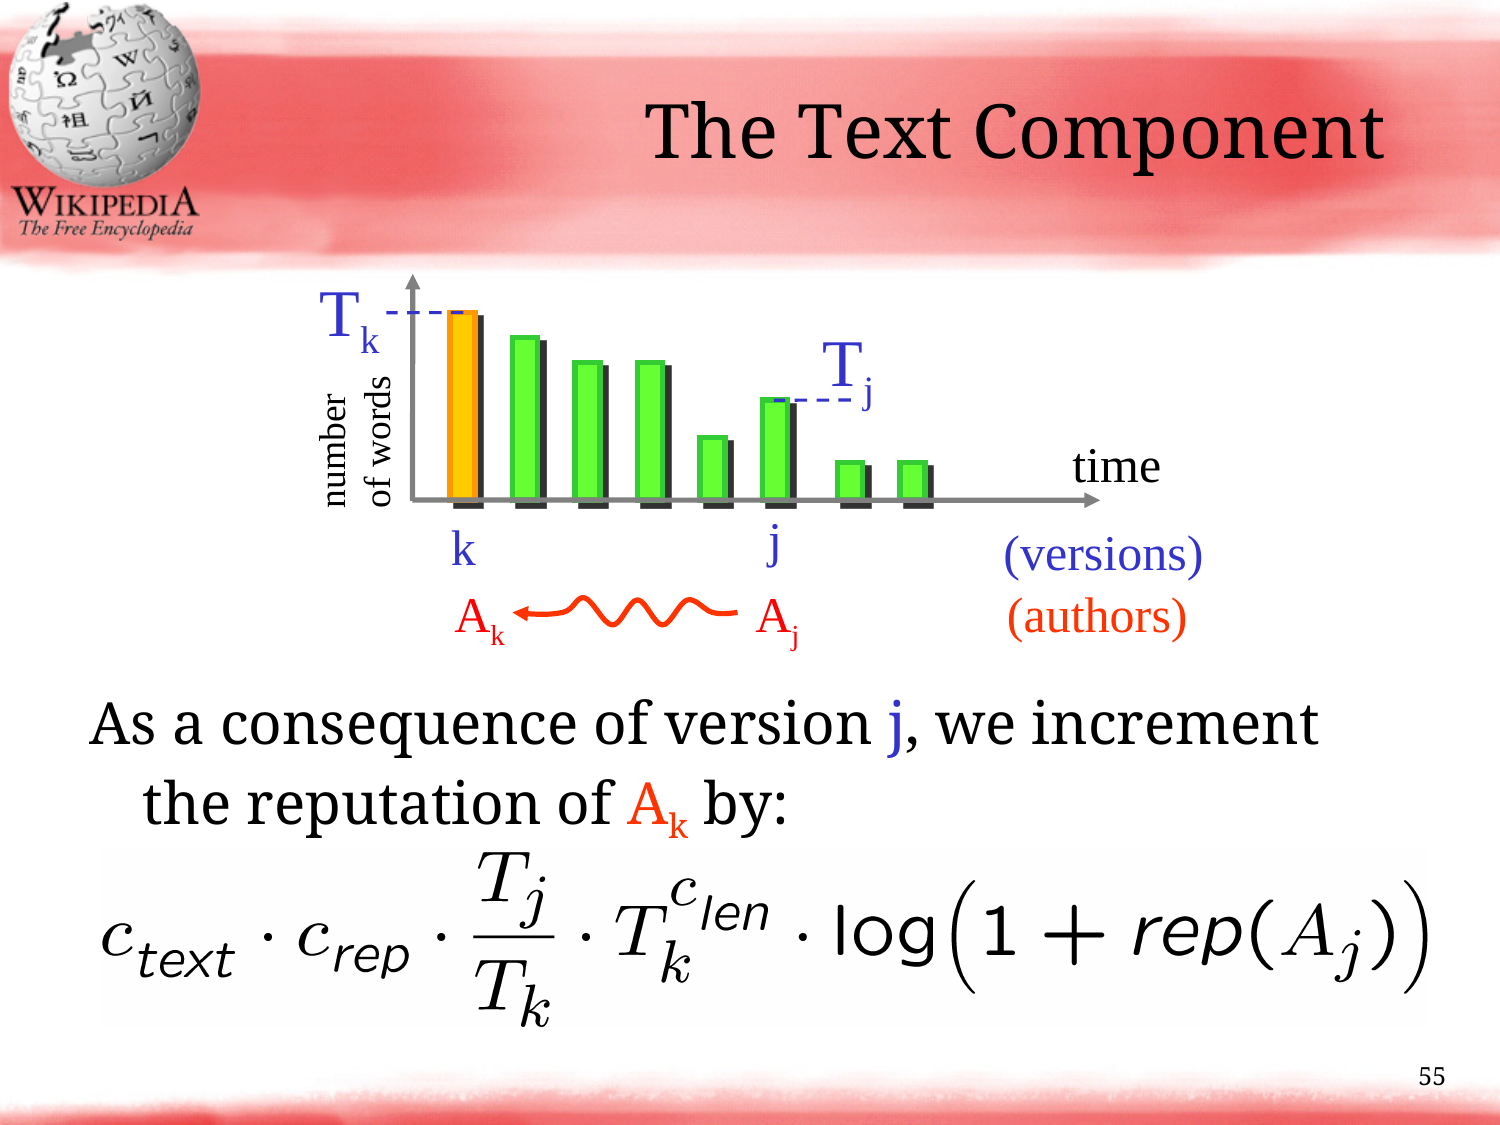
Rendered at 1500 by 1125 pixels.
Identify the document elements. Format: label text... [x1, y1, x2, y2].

text_box (versions)‏ [988, 512, 1219, 588]
text_box [762, 399, 788, 497]
text_box number of words [299, 361, 406, 524]
text_box j [753, 499, 798, 574]
text_box (authors)‏ [992, 574, 1203, 651]
text_box Tj [807, 312, 906, 419]
text_box Ak [439, 574, 520, 659]
text_box [637, 362, 663, 497]
text_box Aj [740, 574, 815, 659]
text_box k [436, 507, 491, 583]
list As a consequence of version j, we increment the reputation of Ak by: [75, 675, 1426, 1038]
text_box [512, 337, 538, 497]
text_box [449, 312, 475, 497]
text_box time [1057, 424, 1177, 501]
text_box Tk [304, 262, 395, 369]
text_box [837, 462, 863, 497]
picture [0, 0, 1500, 1125]
title The Text Component [51, 54, 1402, 205]
text_box [574, 362, 600, 497]
text_box [899, 462, 925, 497]
text_box [699, 437, 726, 497]
